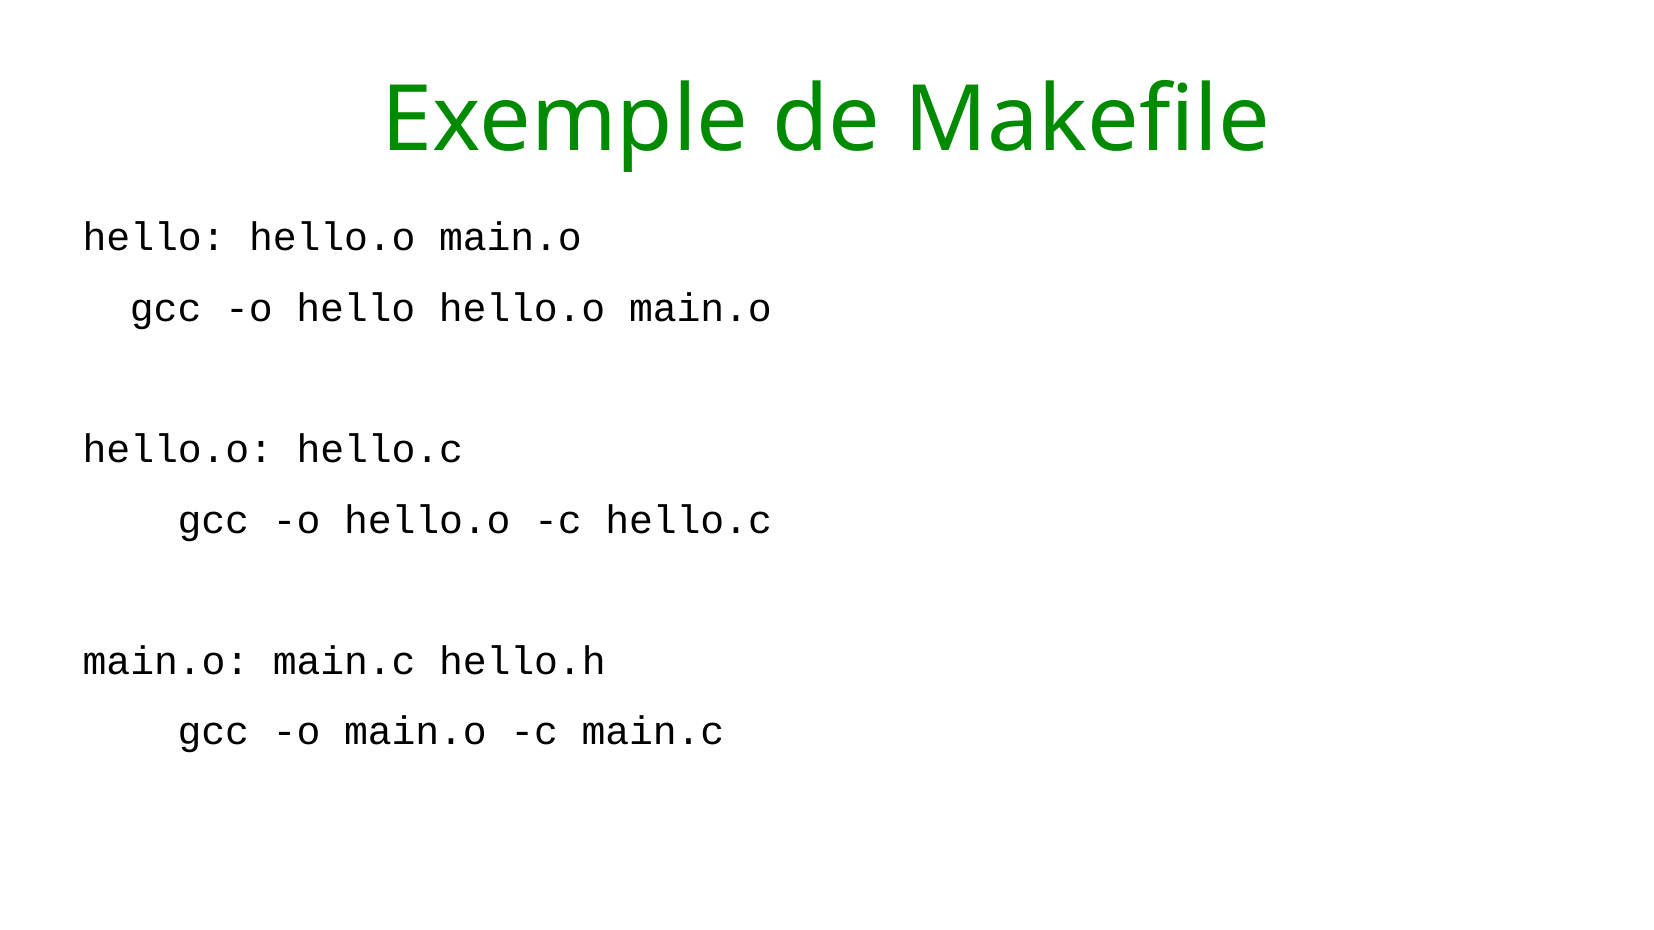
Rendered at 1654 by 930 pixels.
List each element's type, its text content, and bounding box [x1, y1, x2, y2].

title Exemple de Makefile [82, 37, 1571, 193]
list hello: hello.o main.o gcc -o hello hello.o main.o hello.o: hello.c gcc -o hello.o -c hello.c main.o: main.c hello.h gcc -o main.o -c main.c [82, 217, 1571, 757]
